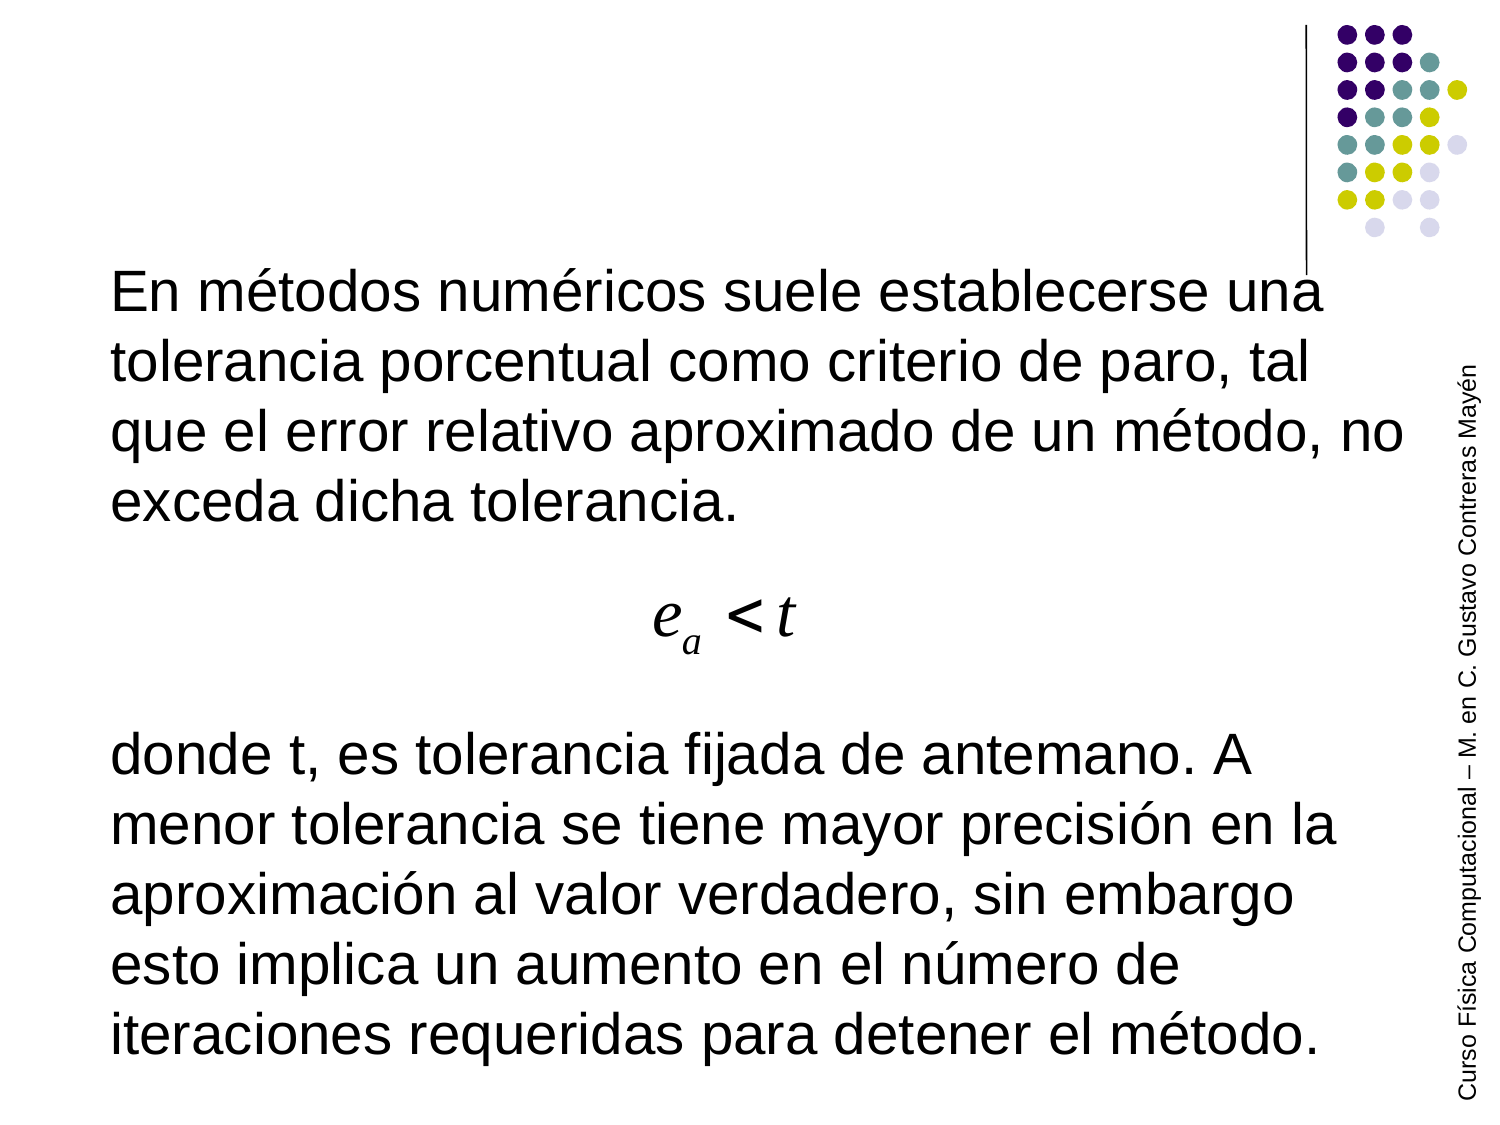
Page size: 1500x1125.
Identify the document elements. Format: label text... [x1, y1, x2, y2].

chart [642, 568, 809, 672]
text_box En métodos numéricos suele establecerse una tolerancia porcentual como criterio de paro, tal que el error relativo aproximado de un método, no exceda dicha tolerancia. donde t, es tolerancia fijada de antemano. A menor tolerancia se tiene mayor precisión en la aproximación al valor verdadero, sin embargo esto implica un aumento en el número de iteraciones requeridas para detener el método. [110, 252, 1416, 1067]
